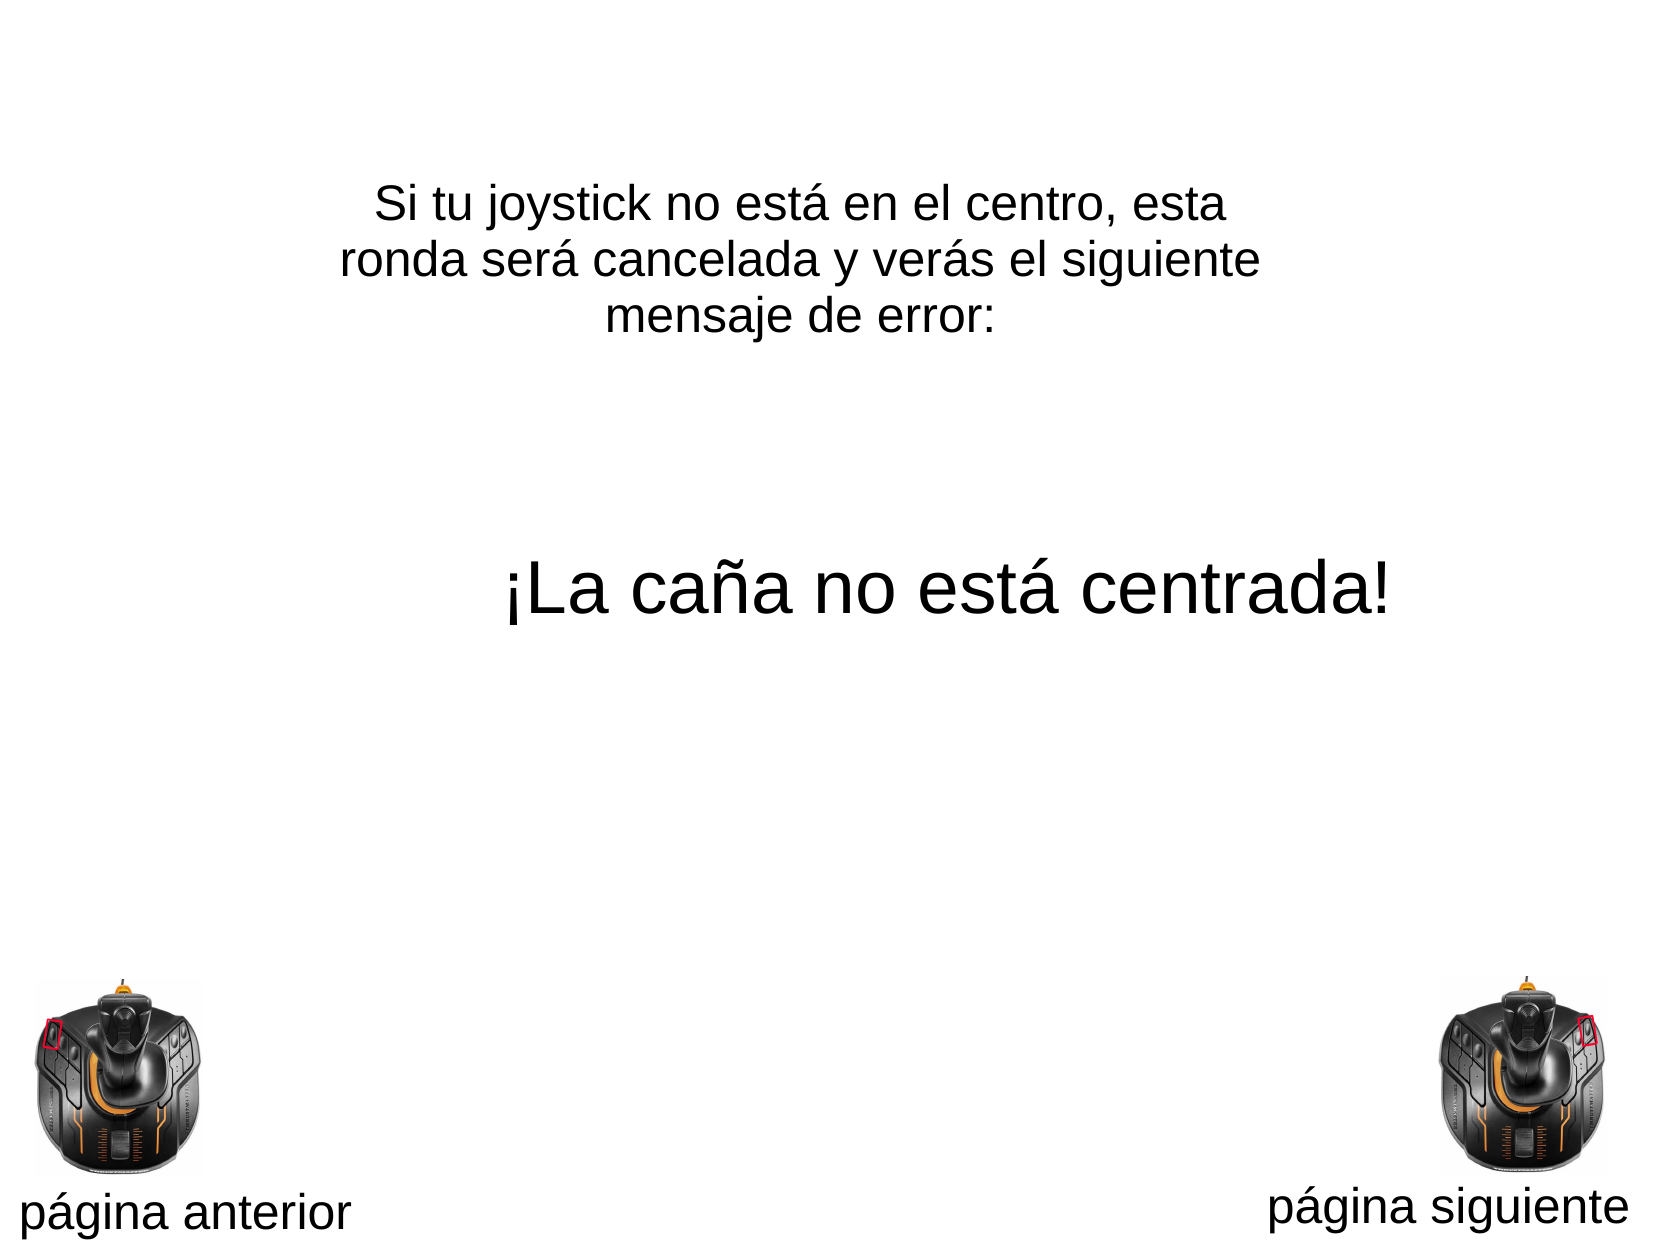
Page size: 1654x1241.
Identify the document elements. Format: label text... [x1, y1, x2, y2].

text_box página siguiente [1252, 1171, 1646, 1241]
text_box Si tu joystick no está en el centro, esta ronda será cancelada y verás el siguiente mensaje de error: [324, 112, 1317, 1173]
text_box página anterior [4, 1177, 368, 1241]
picture [1438, 976, 1607, 1171]
text_box ¡La caña no está centrada! [486, 537, 1158, 721]
picture [34, 979, 203, 1177]
